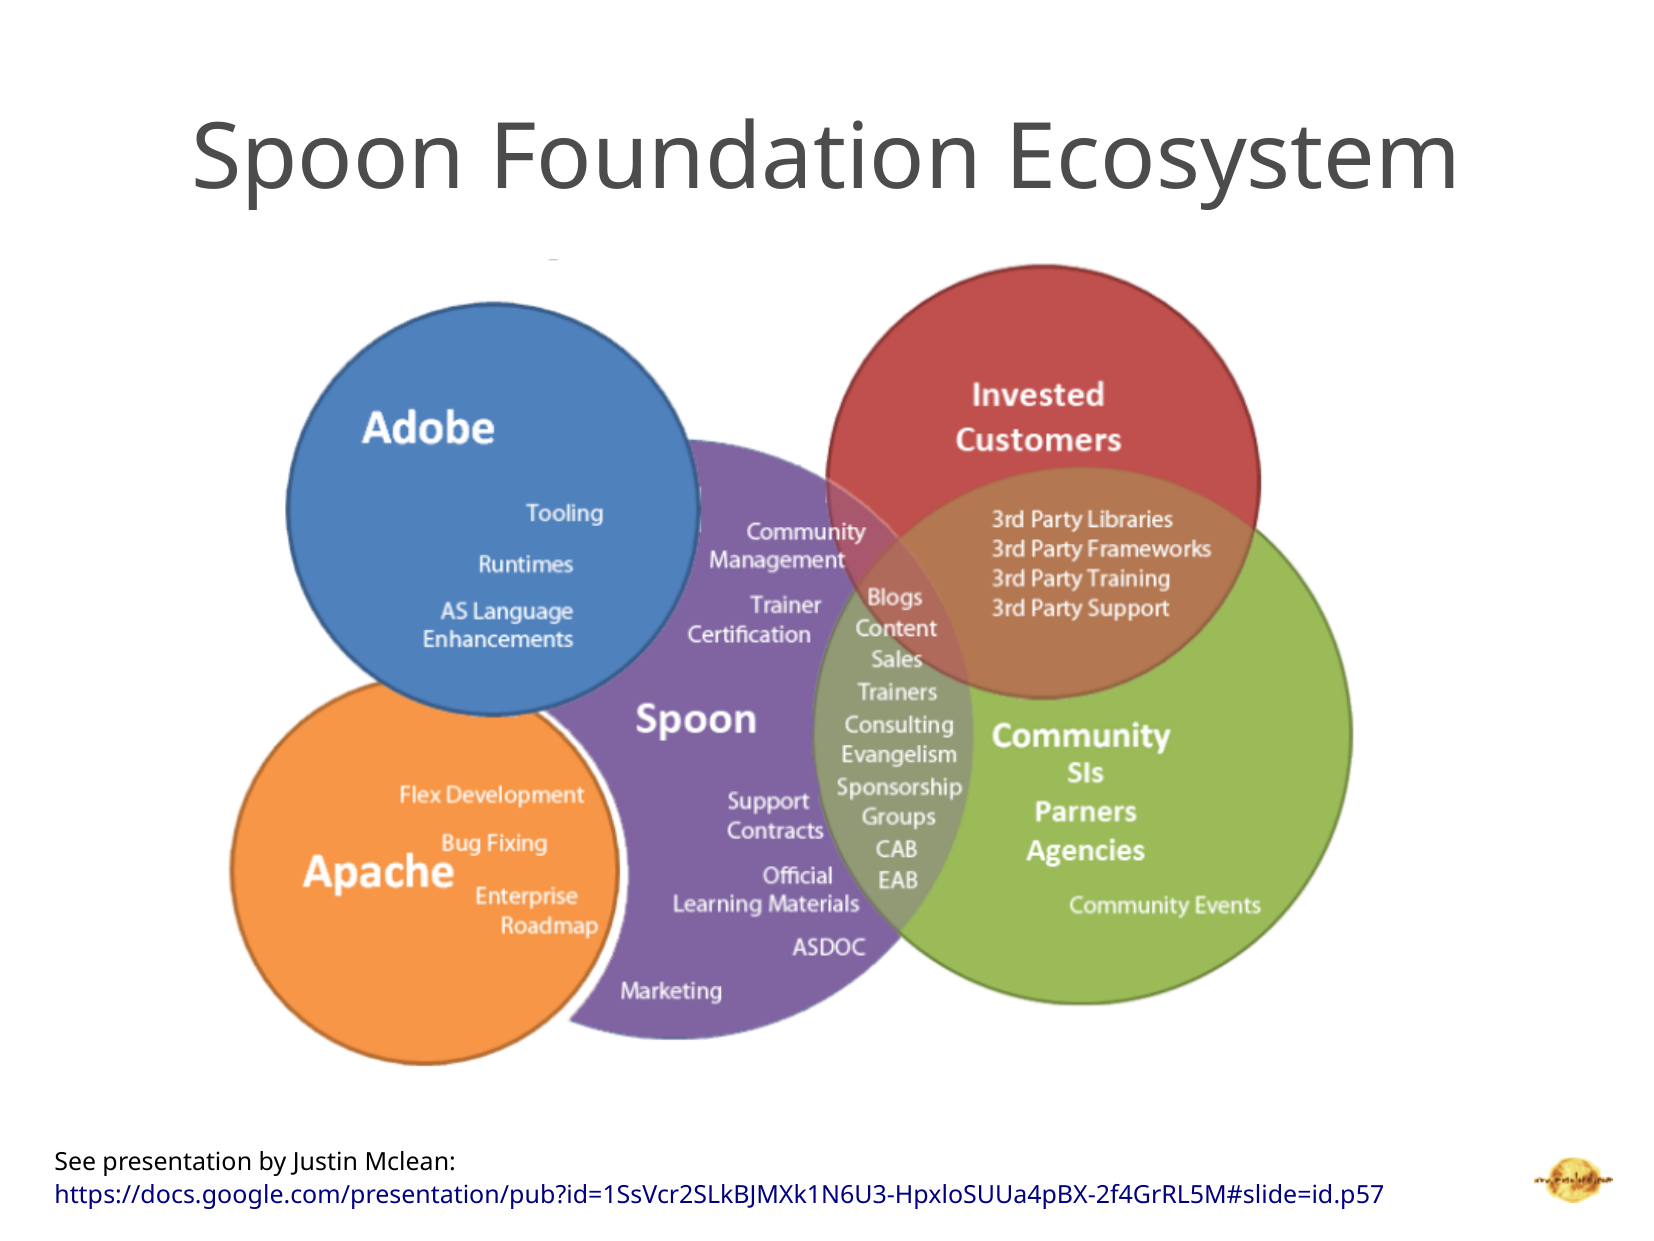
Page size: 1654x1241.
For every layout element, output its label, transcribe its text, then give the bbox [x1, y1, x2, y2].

picture [209, 259, 1378, 1080]
picture [1534, 1157, 1613, 1203]
text_box See presentation by Justin Mclean: https://docs.google.com/presentation/pub?id=1SsVcr2SLkBJMXk1N6U3-HpxloSUUa4pBX-2f4GrRL5M#slide=id.p57 [39, 1135, 1487, 1241]
title Spoon Foundation Ecosystem [82, 56, 1571, 250]
